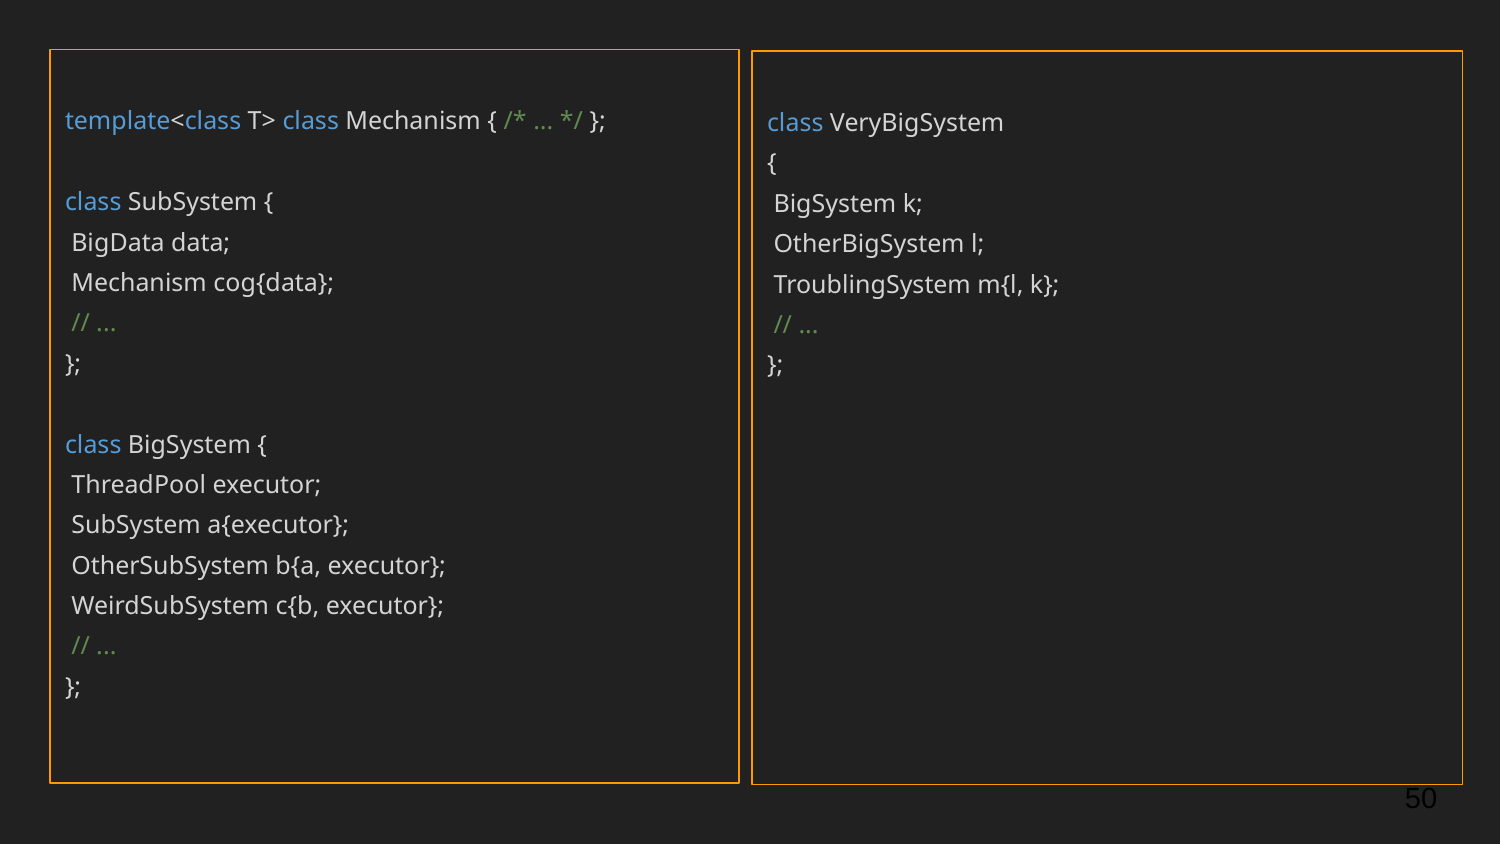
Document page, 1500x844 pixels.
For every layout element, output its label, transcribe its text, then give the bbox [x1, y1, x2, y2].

list template<class T> class Mechanism { /* ... */ }; class SubSystem { BigData data; Mechanism cog{data}; // ... }; class BigSystem { ThreadPool executor; SubSystem a{executor}; OtherSubSystem b{a, executor}; WeirdSubSystem c{b, executor}; // ... }; [50, 49, 740, 783]
list class VeryBigSystem { BigSystem k; OtherBigSystem l; TroublingSystem m{l, k}; // ... }; [752, 51, 1463, 785]
slide_number <number> [1389, 764, 1480, 830]
